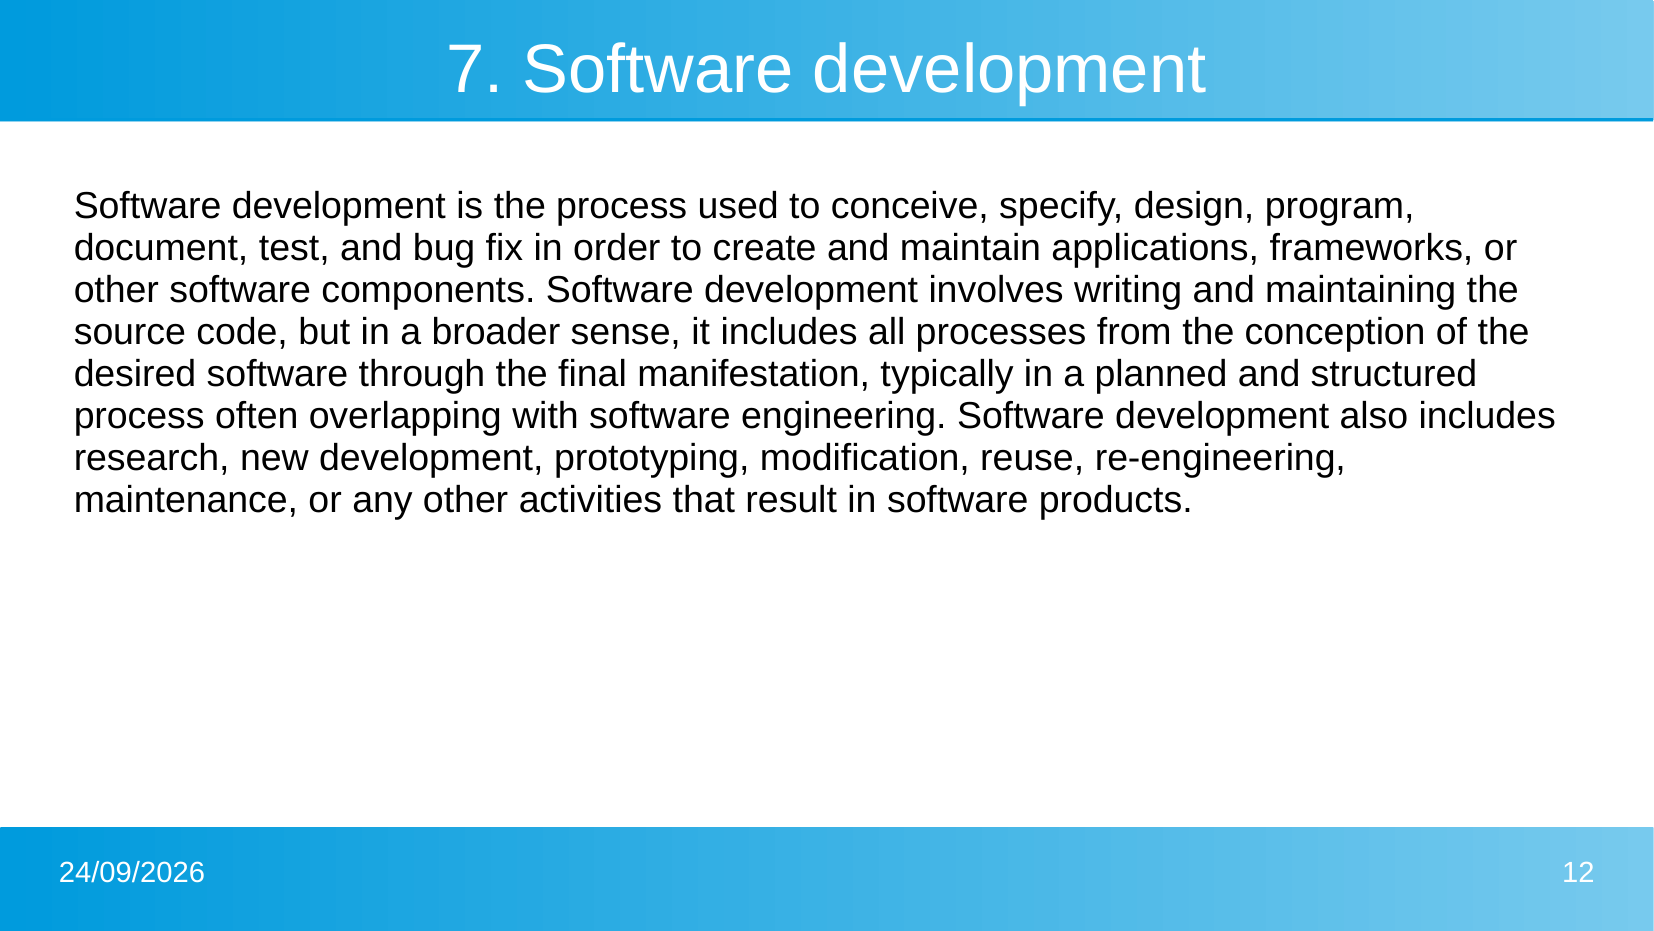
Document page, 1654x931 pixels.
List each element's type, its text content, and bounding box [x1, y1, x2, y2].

text_box Software development is the process used to conceive, specify, design, program, document, test, and bug fix in order to create and maintain applications, frameworks, or other software components. Software development involves writing and maintaining the source code, but in a broader sense, it includes all processes from the conception of the desired software through the final manifestation, typically in a planned and structured process often overlapping with software engineering. Software development also includes research, new development, prototyping, modification, reuse, re-engineering, maintenance, or any other activities that result in software products. [59, 177, 1595, 528]
title 7. Software development [59, 29, 1595, 108]
